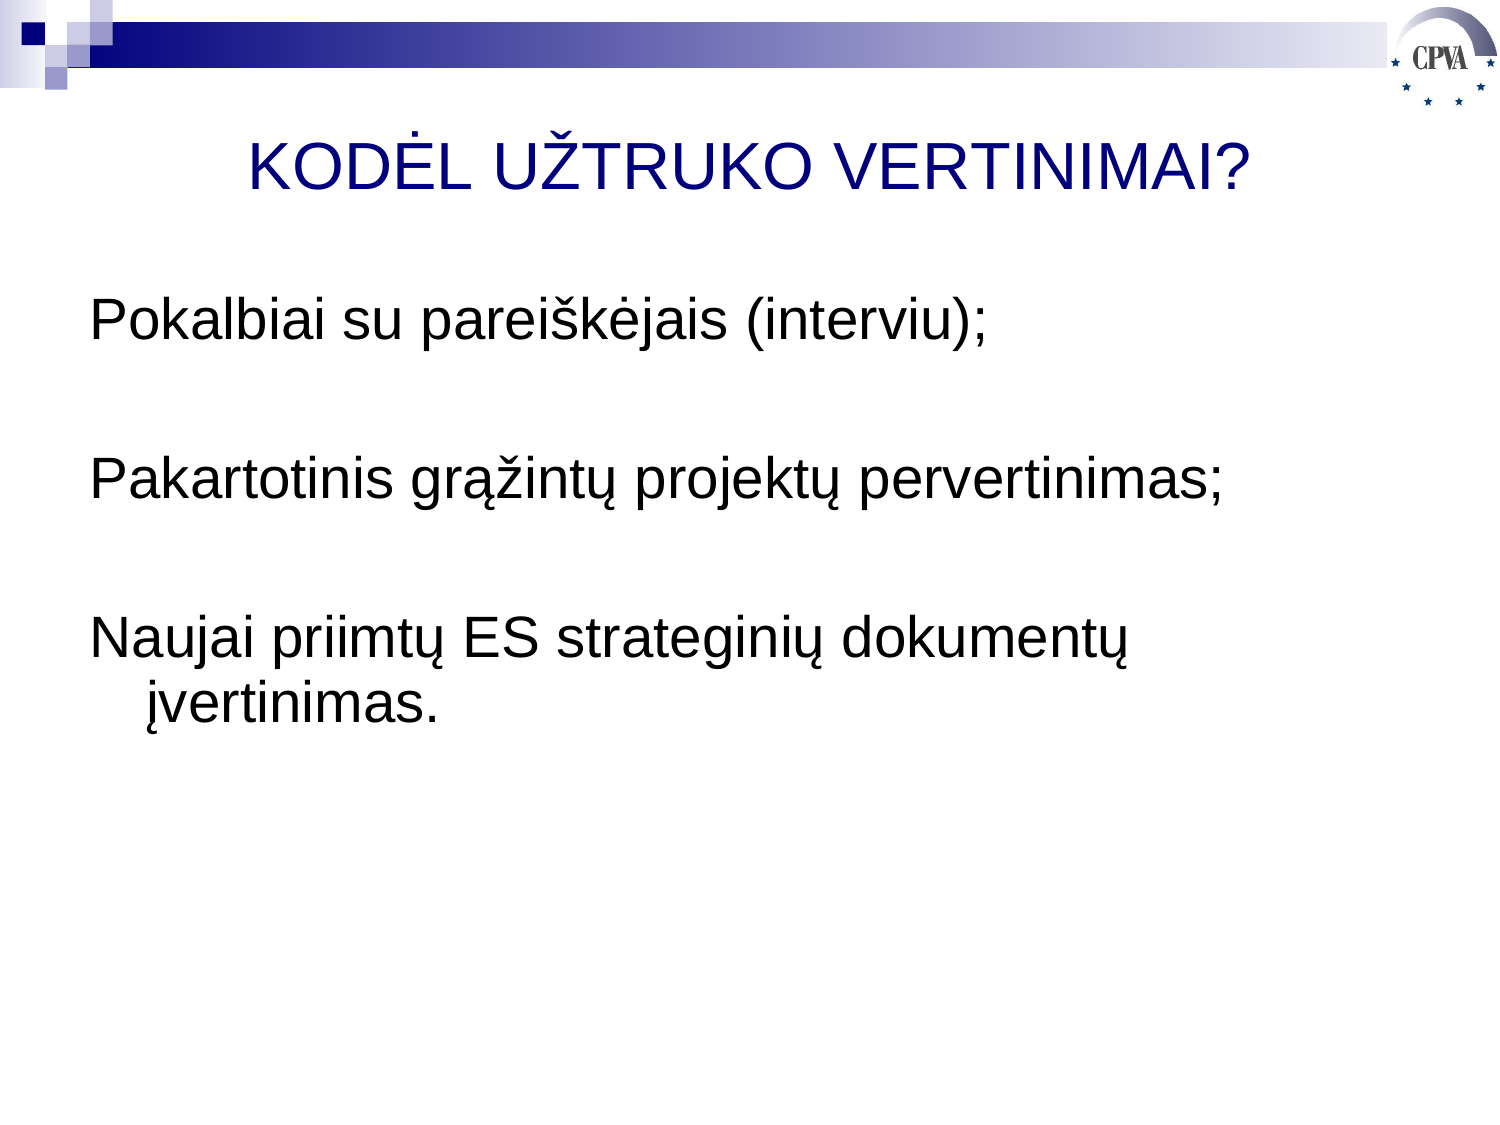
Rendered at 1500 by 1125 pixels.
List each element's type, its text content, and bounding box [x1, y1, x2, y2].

title KODĖL UŽTRUKO VERTINIMAI? [75, 78, 1426, 256]
list Pokalbiai su pareiškėjais (interviu); Pakartotinis grąžintų projektų pervertinimas; Naujai priimtų ES strateginių dokumentų įvertinimas. [75, 278, 1426, 963]
picture [1387, 0, 1500, 113]
